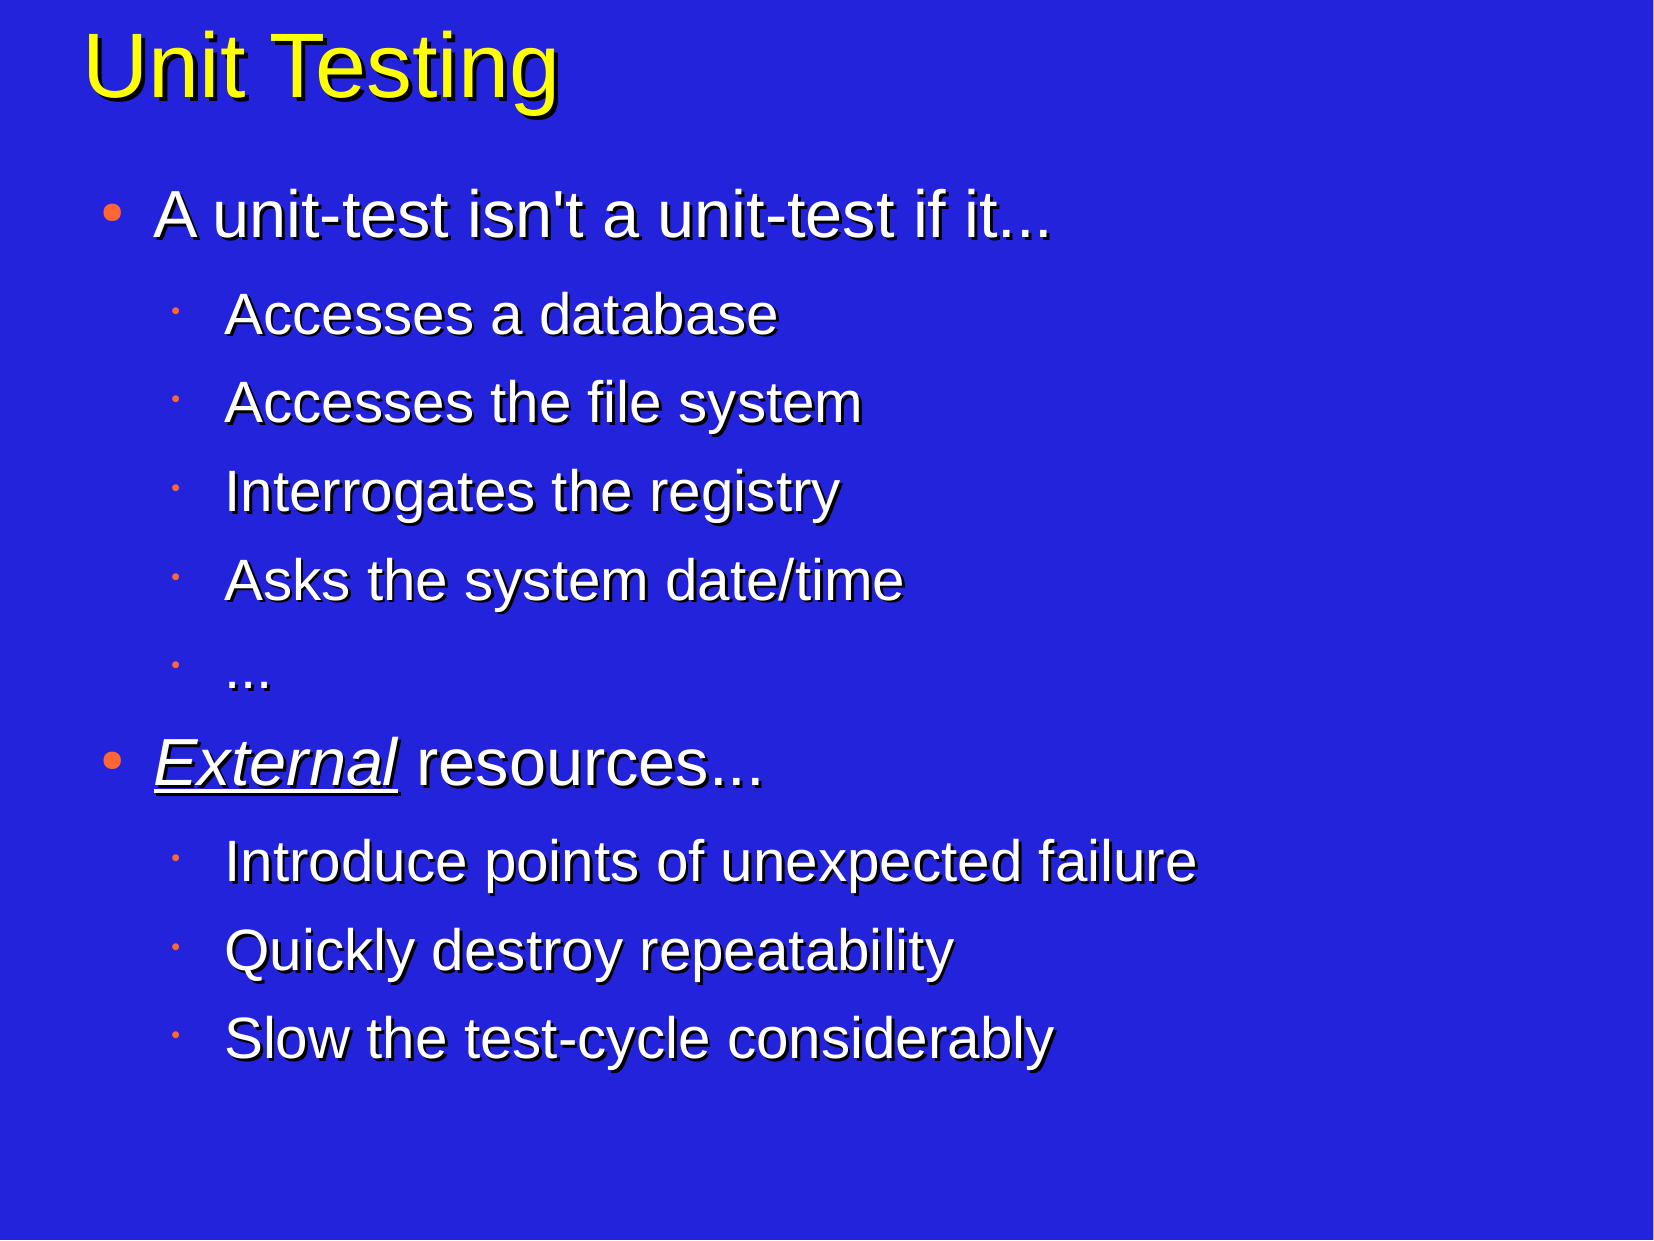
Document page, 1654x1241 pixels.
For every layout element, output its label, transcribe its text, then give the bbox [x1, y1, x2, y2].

title Unit Testing [82, 2, 1571, 130]
list A unit-test isn't a unit-test if it... Accesses a database Accesses the file system Interrogates the registry Asks the system date/time ... External resources... Introduce points of unexpected failure Quickly destroy repeatability Slow the test-cycle considerably [82, 177, 1571, 1182]
